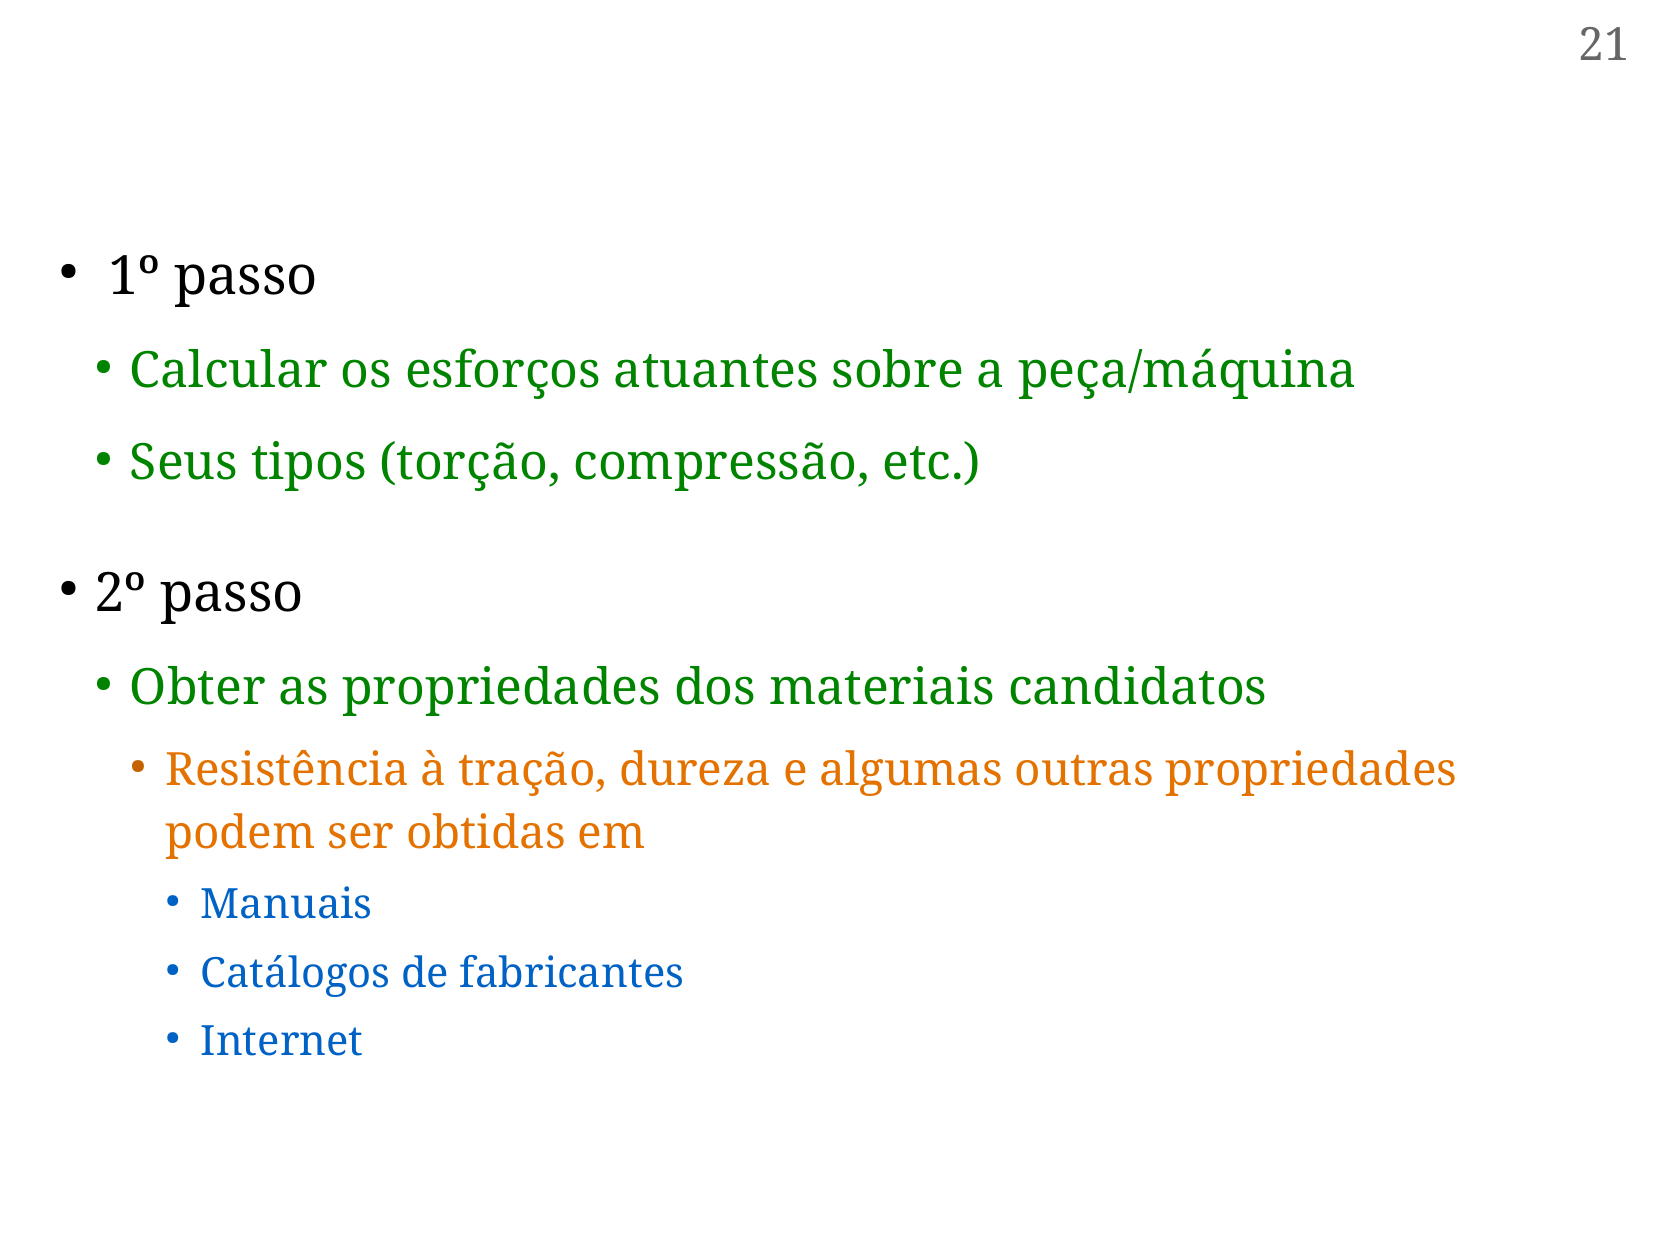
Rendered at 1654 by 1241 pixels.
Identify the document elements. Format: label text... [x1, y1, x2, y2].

list 1º passo Calcular os esforços atuantes sobre a peça/máquina Seus tipos (torção, compressão, etc.) 2º passo Obter as propriedades dos materiais candidatos Resistência à tração, dureza e algumas outras propriedades podem ser obtidas em Manuais Catálogos de fabricantes Internet [59, 236, 1595, 1211]
